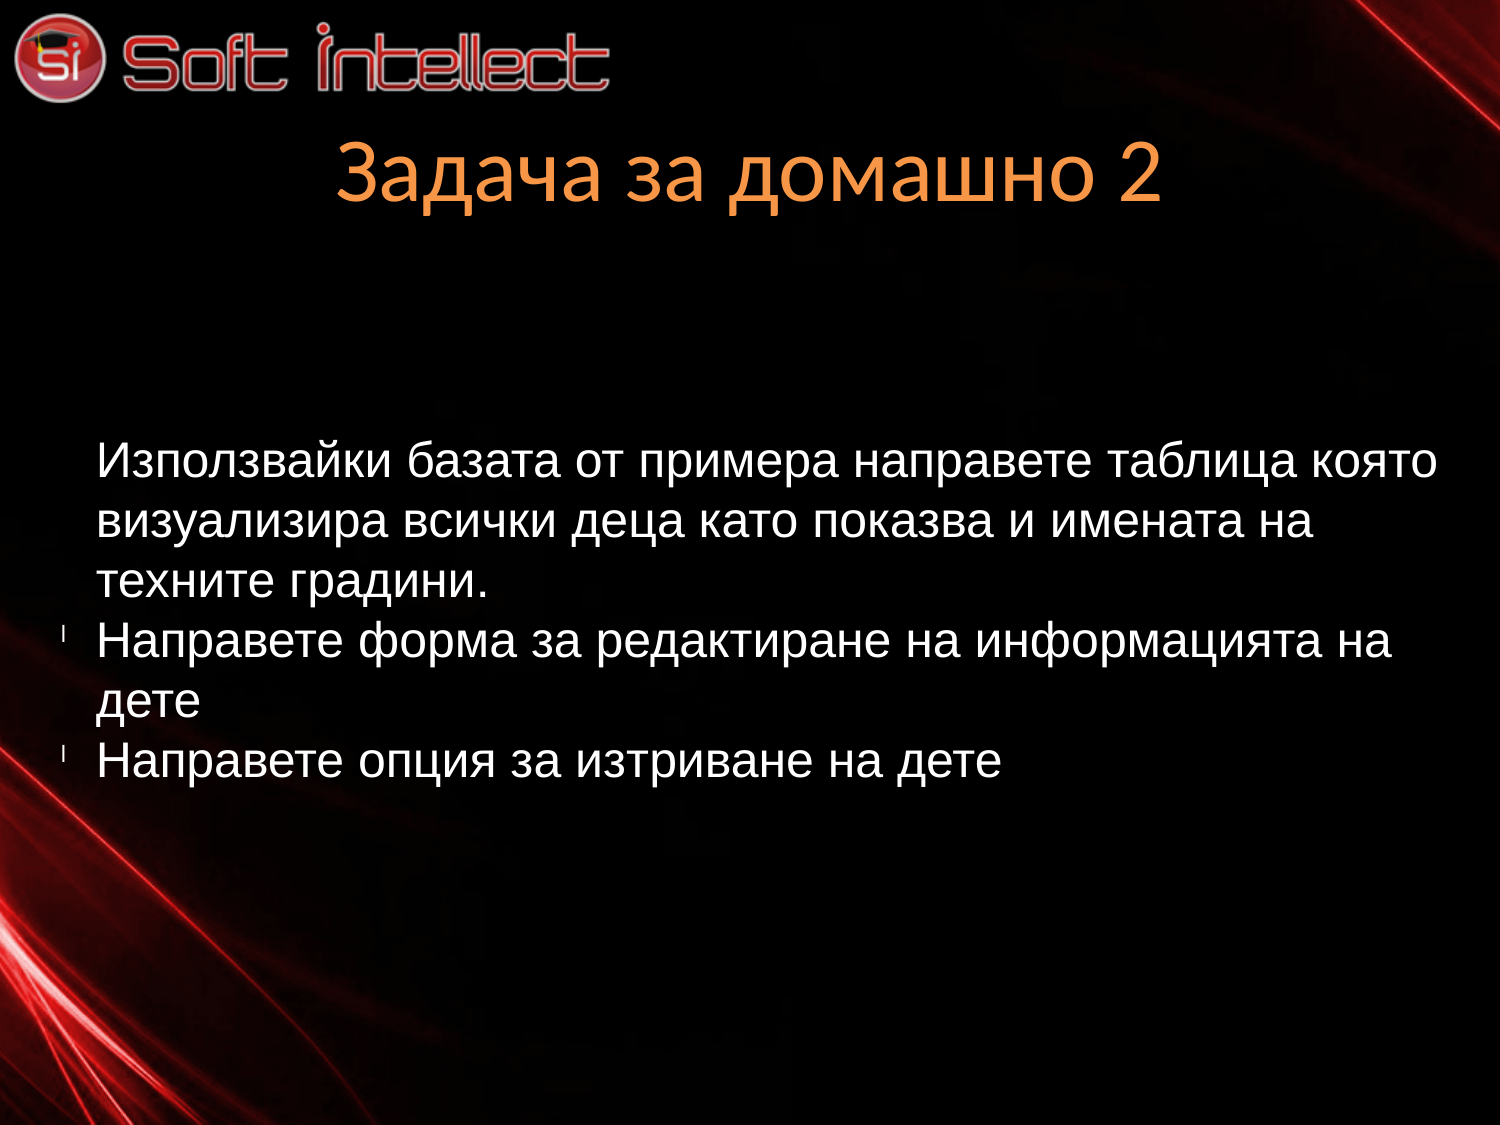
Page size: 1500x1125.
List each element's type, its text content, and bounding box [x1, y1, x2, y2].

text_box Използвайки базата от примера направете таблица която визуализира всички деца като показва и имената на техните градини. Направете форма за редактиране на информацията на дете Направете опция за изтриване на дете [45, 419, 1455, 660]
picture [0, 0, 1500, 1125]
text_box Задача за домашно 2 [75, 71, 1425, 259]
